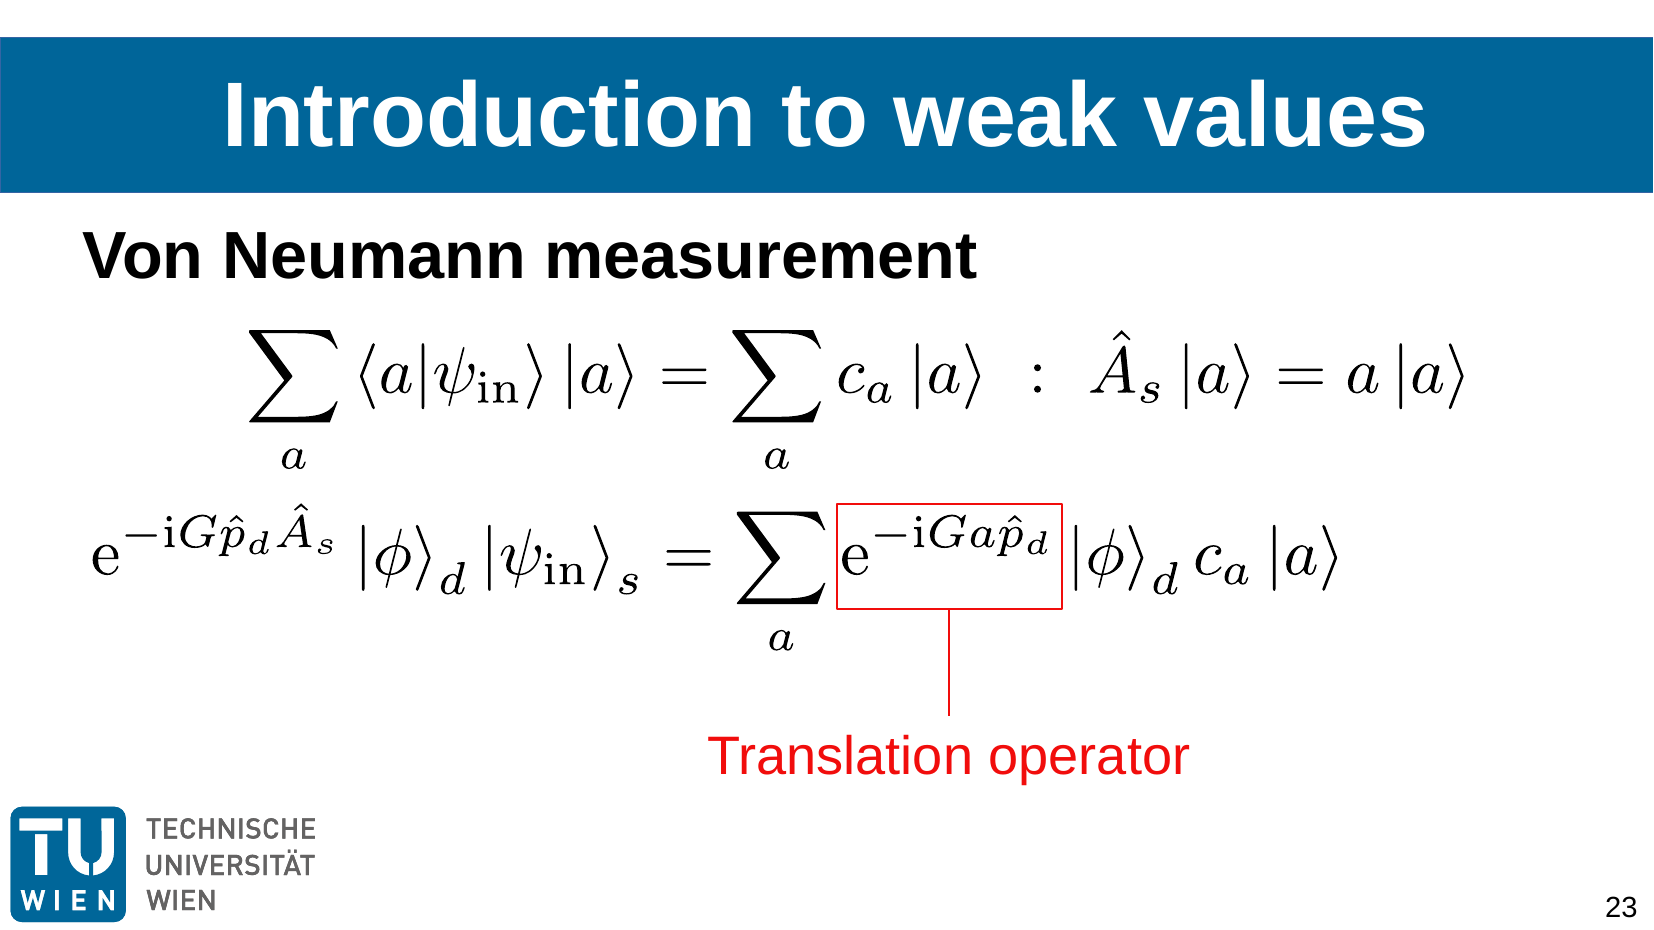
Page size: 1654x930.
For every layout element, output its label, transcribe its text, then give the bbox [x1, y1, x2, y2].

picture [87, 482, 1350, 660]
list Von Neumann measurement [82, 217, 1571, 757]
picture [232, 311, 1478, 477]
text_box Translation operator [692, 717, 1207, 794]
picture [838, 505, 1061, 608]
title Introduction to weak values [0, 37, 1653, 193]
